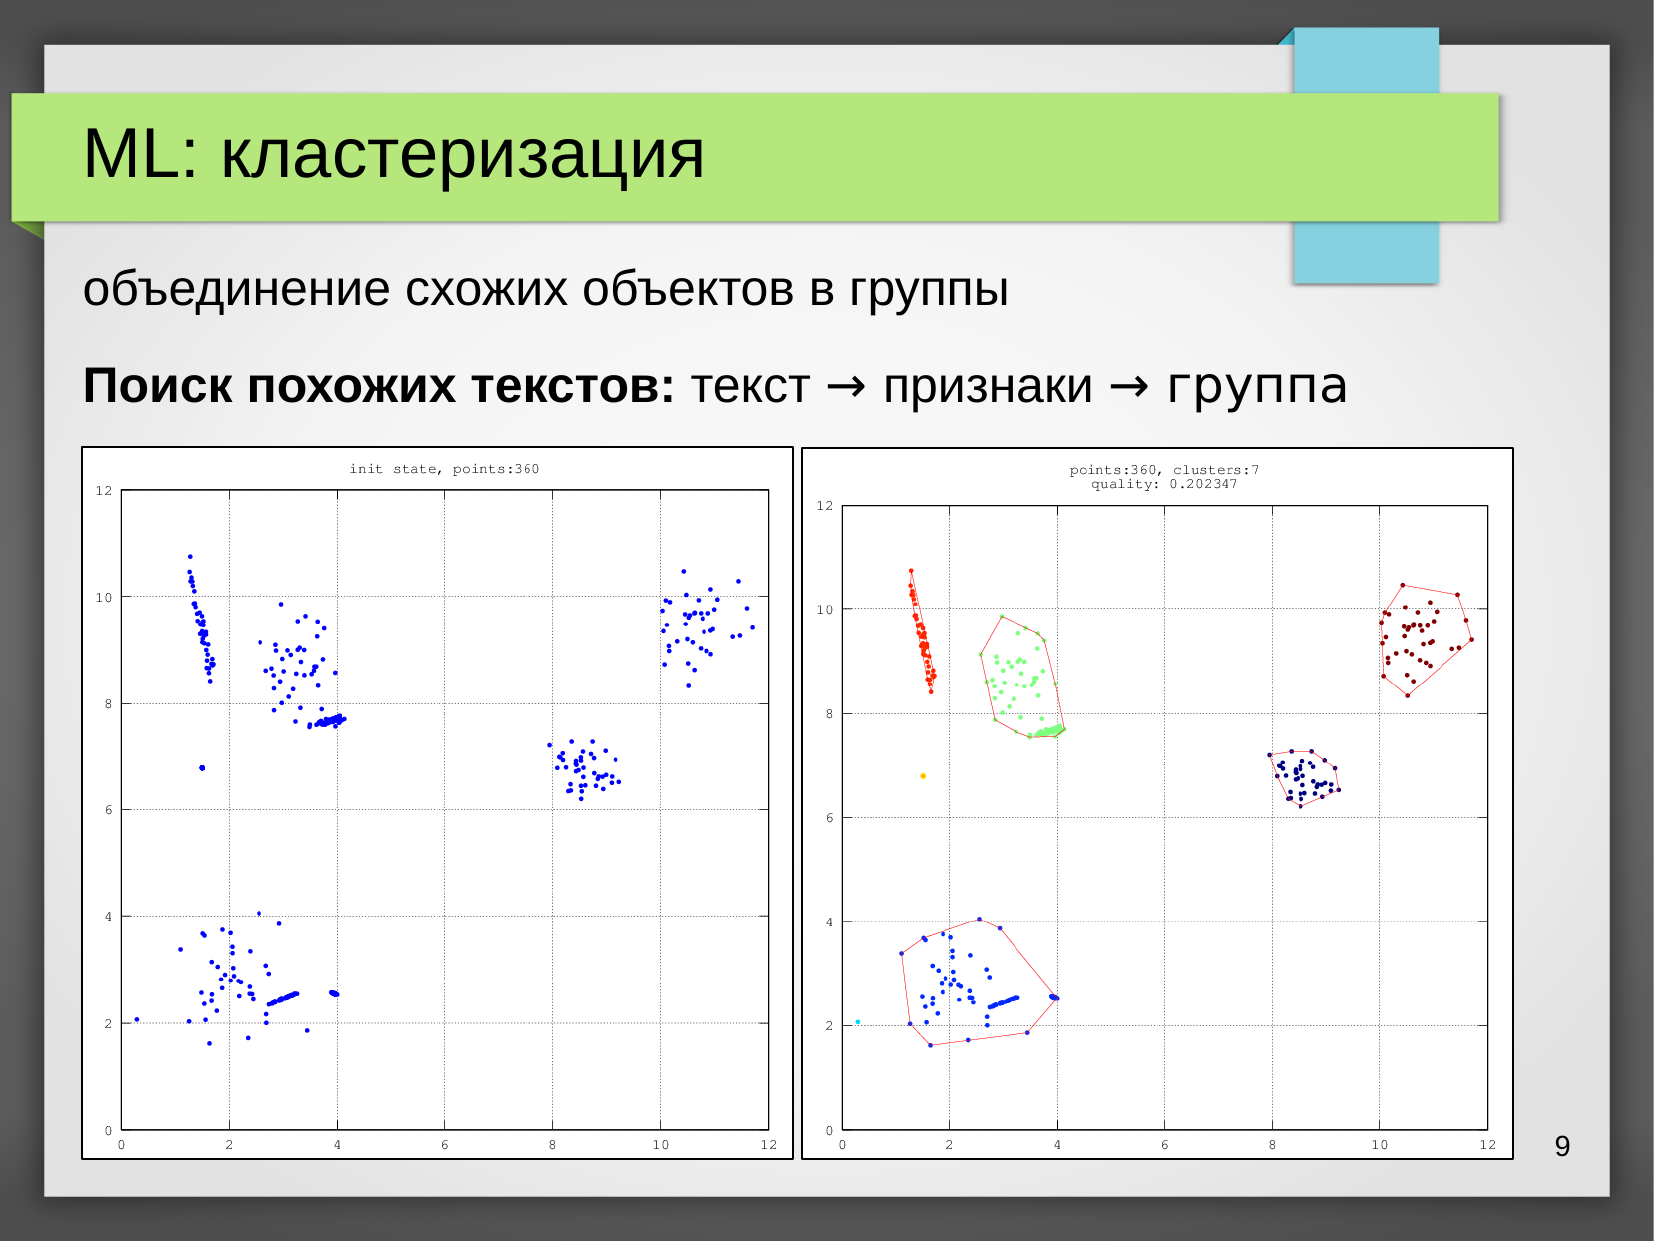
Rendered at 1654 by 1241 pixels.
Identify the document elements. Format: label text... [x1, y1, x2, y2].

picture [0, 0, 1654, 1241]
text_box объединение схожих объектов в группы [82, 256, 1512, 319]
text_box Поиск похожих текстов: текст → признаки → группа [82, 354, 1512, 417]
title ML: кластеризация [82, 49, 1571, 257]
